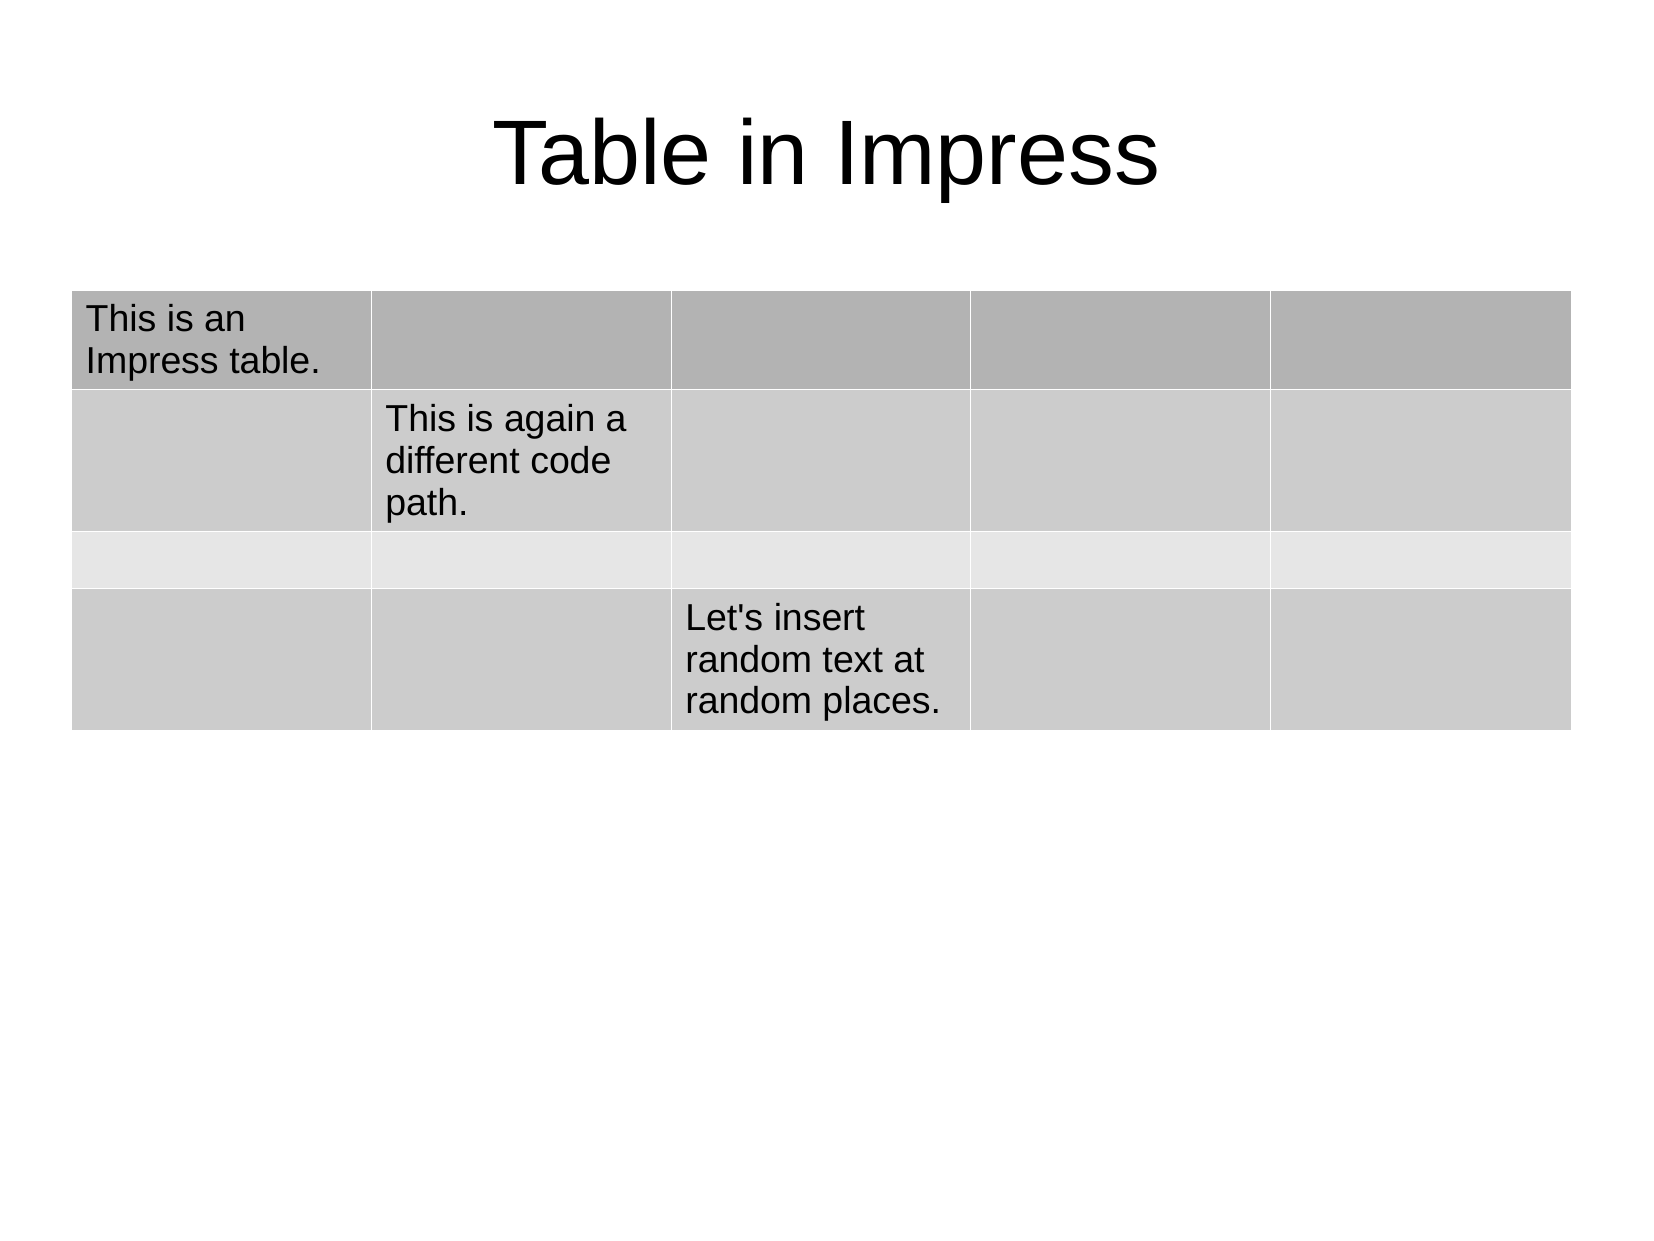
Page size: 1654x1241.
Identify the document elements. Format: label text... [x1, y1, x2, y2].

table_cell [971, 390, 1270, 531]
table_cell This is again a different code path. [372, 390, 671, 531]
table_cell [72, 532, 371, 588]
table_cell [72, 589, 371, 730]
table_cell [1271, 532, 1571, 588]
table_cell Let's insert random text at random places. [672, 589, 970, 730]
table_cell [672, 390, 970, 531]
table_cell [72, 390, 371, 531]
table_cell [971, 589, 1270, 730]
table_cell [672, 532, 970, 588]
table_header [672, 291, 970, 389]
table_cell [372, 589, 671, 730]
table_header [372, 291, 671, 389]
title Table in Impress [82, 49, 1571, 257]
table_cell [372, 532, 671, 588]
table_cell [971, 532, 1270, 588]
table_header [1271, 291, 1571, 389]
table_cell [1271, 390, 1571, 531]
table_header [971, 291, 1270, 389]
table_cell [1271, 589, 1571, 730]
table_header This is an Impress table. [72, 291, 371, 389]
